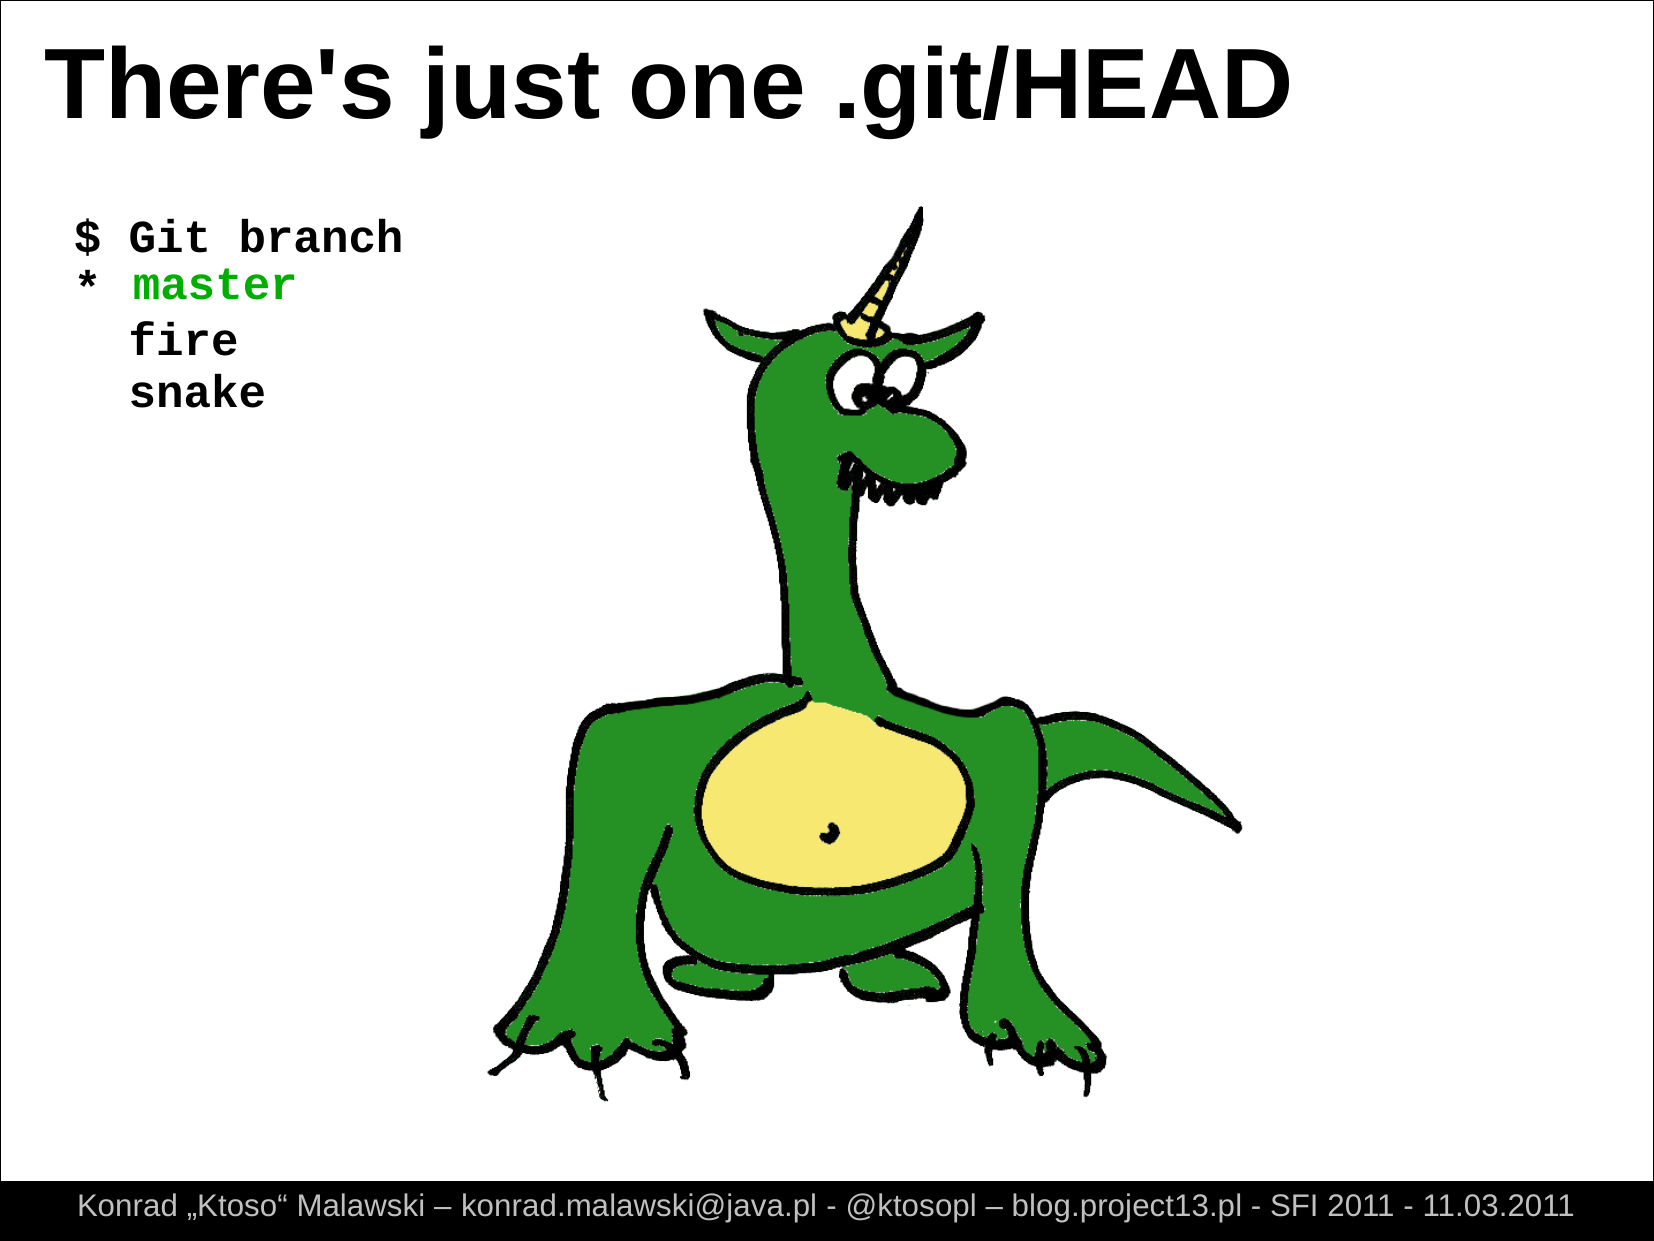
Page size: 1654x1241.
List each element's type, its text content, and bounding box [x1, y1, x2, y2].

text_box There's just one .git/HEAD [29, 21, 1595, 148]
picture [372, 147, 1359, 1173]
text_box Konrad „Ktoso“ Malawski – konrad.malawski@java.pl - @ktosopl – blog.project13.pl - SFI 2011 - 11.03.2011 [0, 1181, 1654, 1238]
text_box $ Git branch * fire snake [59, 206, 473, 429]
text_box master [118, 253, 384, 321]
